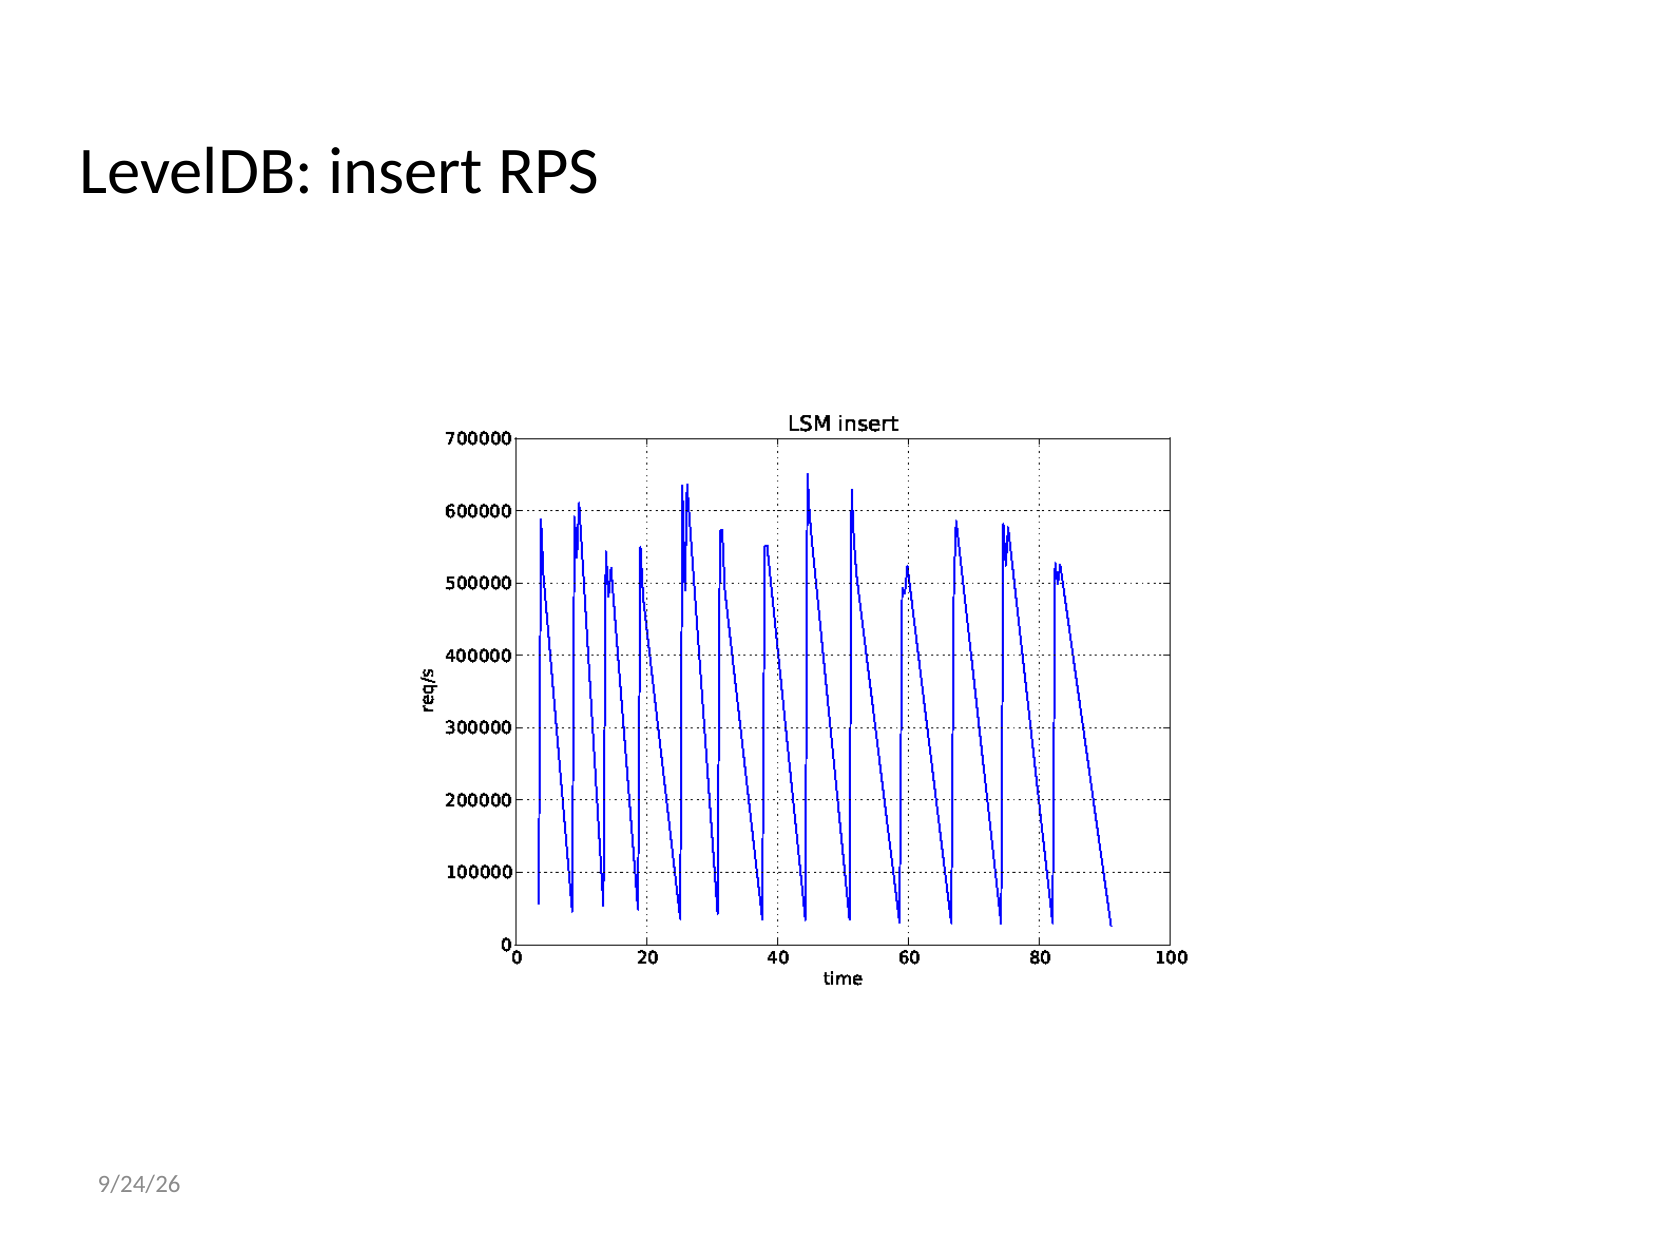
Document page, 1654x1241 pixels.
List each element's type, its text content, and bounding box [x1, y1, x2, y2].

picture [410, 375, 1254, 1008]
title LevelDB: insert RPS [79, 99, 1568, 255]
